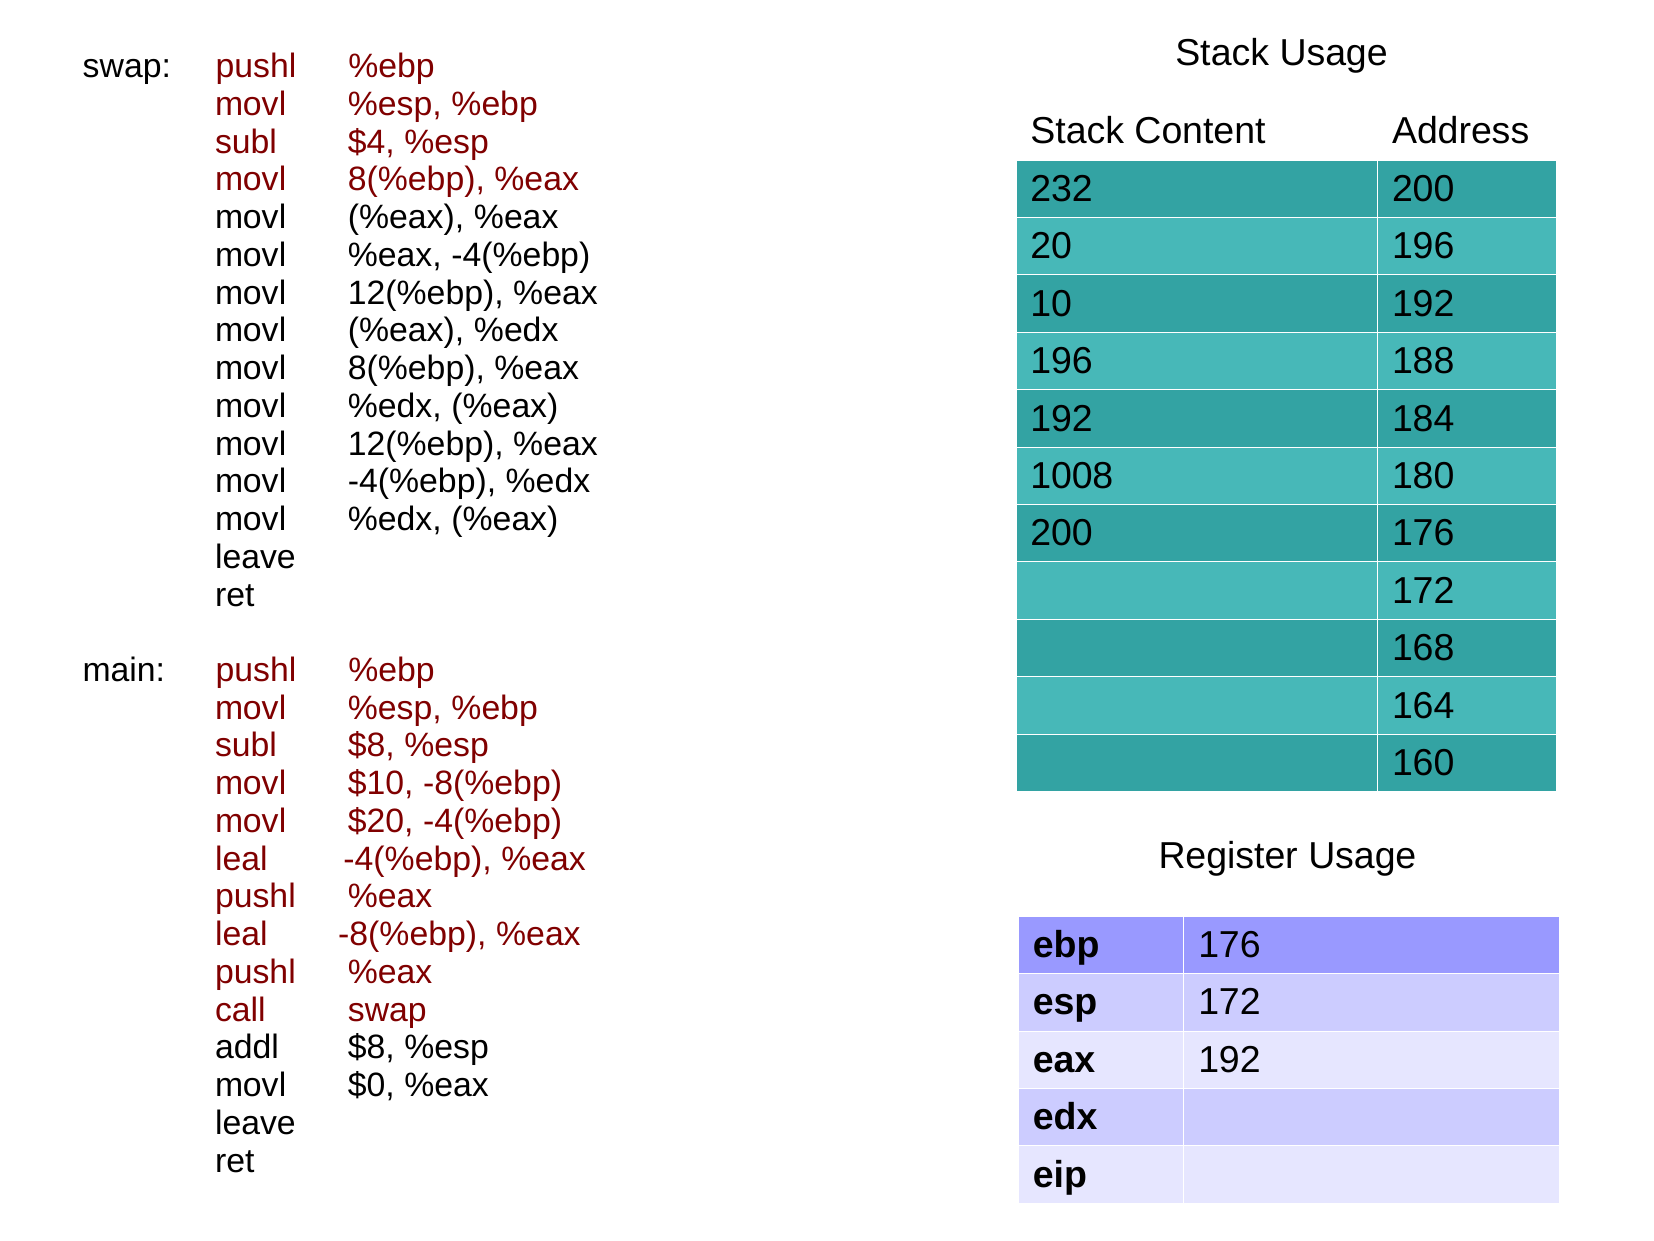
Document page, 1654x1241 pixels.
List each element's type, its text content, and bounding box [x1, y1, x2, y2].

table_cell [1017, 677, 1377, 734]
table_cell 192 [1017, 390, 1377, 447]
table_cell [1184, 1146, 1559, 1203]
table_cell 200 [1017, 505, 1377, 561]
table_cell [1017, 735, 1377, 791]
table_cell [1184, 1089, 1559, 1145]
table_cell 160 [1378, 735, 1556, 791]
table_cell 180 [1378, 448, 1556, 504]
table_header Stack Content [1017, 103, 1377, 160]
table_cell 172 [1378, 562, 1556, 619]
table_cell 172 [1184, 974, 1559, 1031]
table_cell 184 [1378, 390, 1556, 447]
list swap: pushl %ebp movl %esp, %ebp subl $4, %esp movl 8(%ebp), %eax movl (%eax), %eax movl %eax, -4(%ebp) movl 12(%ebp), %eax movl (%eax), %edx movl 8(%ebp), %eax movl %edx, (%eax) movl 12(%ebp), %eax movl -4(%ebp), %edx movl %edx, (%eax) leave ret main: pushl %ebp movl %esp, %ebp subl $8, %esp movl $10, -8(%ebp) movl $20, -4(%ebp) leal -4(%ebp), %eax pushl %eax leal -8(%ebp), %eax pushl %eax call swap addl $8, %esp movl $0, %eax leave ret [82, 47, 969, 1182]
table_cell 176 [1378, 505, 1556, 561]
table_cell 196 [1017, 333, 1377, 389]
table_cell 200 [1378, 161, 1556, 217]
table_header 176 [1184, 917, 1559, 973]
table_cell eip [1019, 1146, 1183, 1203]
table_cell 164 [1378, 677, 1556, 734]
table_cell esp [1019, 974, 1183, 1031]
table_header Address [1378, 103, 1556, 160]
text_box Stack Usage [1009, 23, 1554, 81]
table_cell 168 [1378, 620, 1556, 676]
table_cell 196 [1378, 218, 1556, 274]
table_cell 1008 [1017, 448, 1377, 504]
table_cell edx [1019, 1089, 1183, 1145]
table_cell 188 [1378, 333, 1556, 389]
table_cell [1017, 562, 1377, 619]
table_cell 20 [1017, 218, 1377, 274]
table_header ebp [1019, 917, 1183, 973]
table_cell eax [1019, 1032, 1183, 1088]
text_box Register Usage [1015, 826, 1560, 884]
table_cell 10 [1017, 275, 1377, 332]
table_cell 232 [1017, 161, 1377, 217]
table_cell 192 [1378, 275, 1556, 332]
table_cell 192 [1184, 1032, 1559, 1088]
table_cell [1017, 620, 1377, 676]
